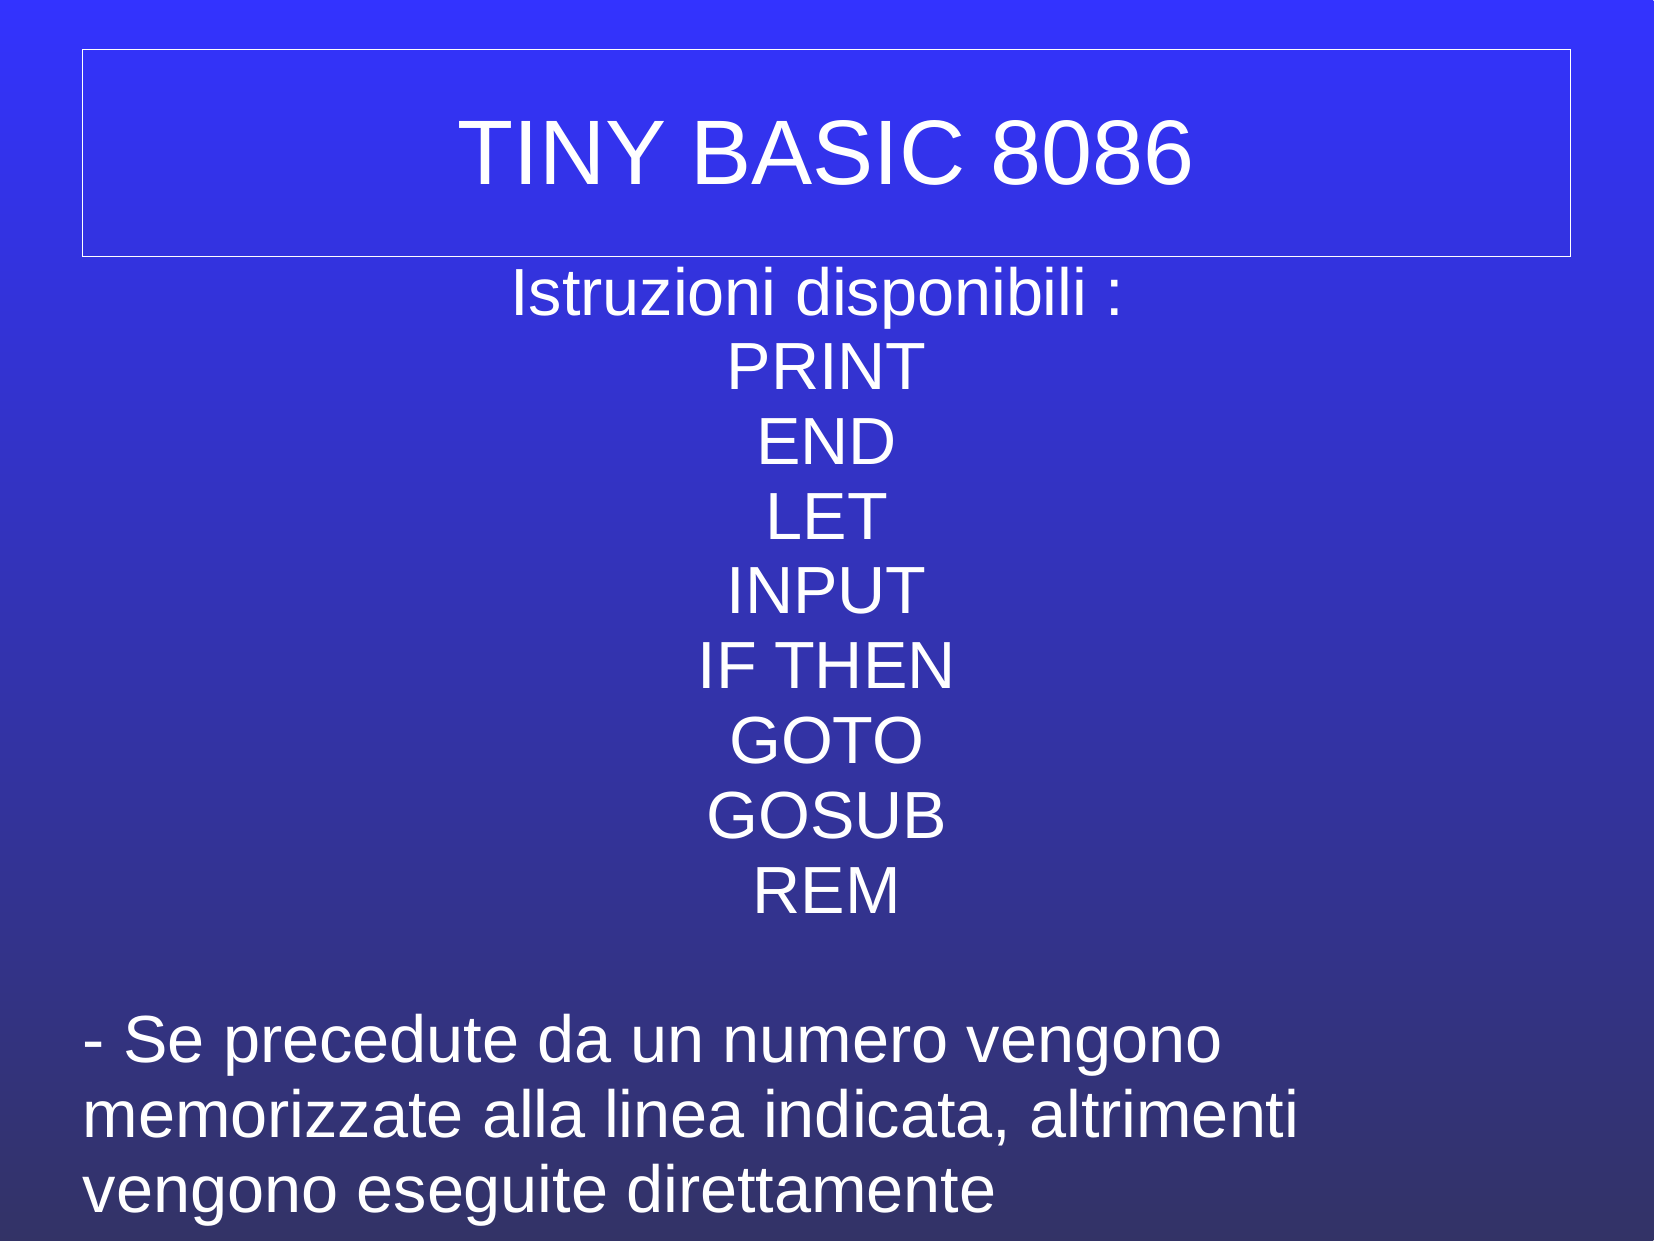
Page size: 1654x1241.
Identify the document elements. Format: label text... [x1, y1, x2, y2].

title TINY BASIC 8086 [82, 49, 1571, 217]
subtitle Istruzioni disponibili : PRINT END LET INPUT IF THEN GOTO GOSUB REM - Se precedute da un numero vengono memorizzate alla linea indicata, altrimenti vengono eseguite direttamente [82, 217, 1571, 1241]
